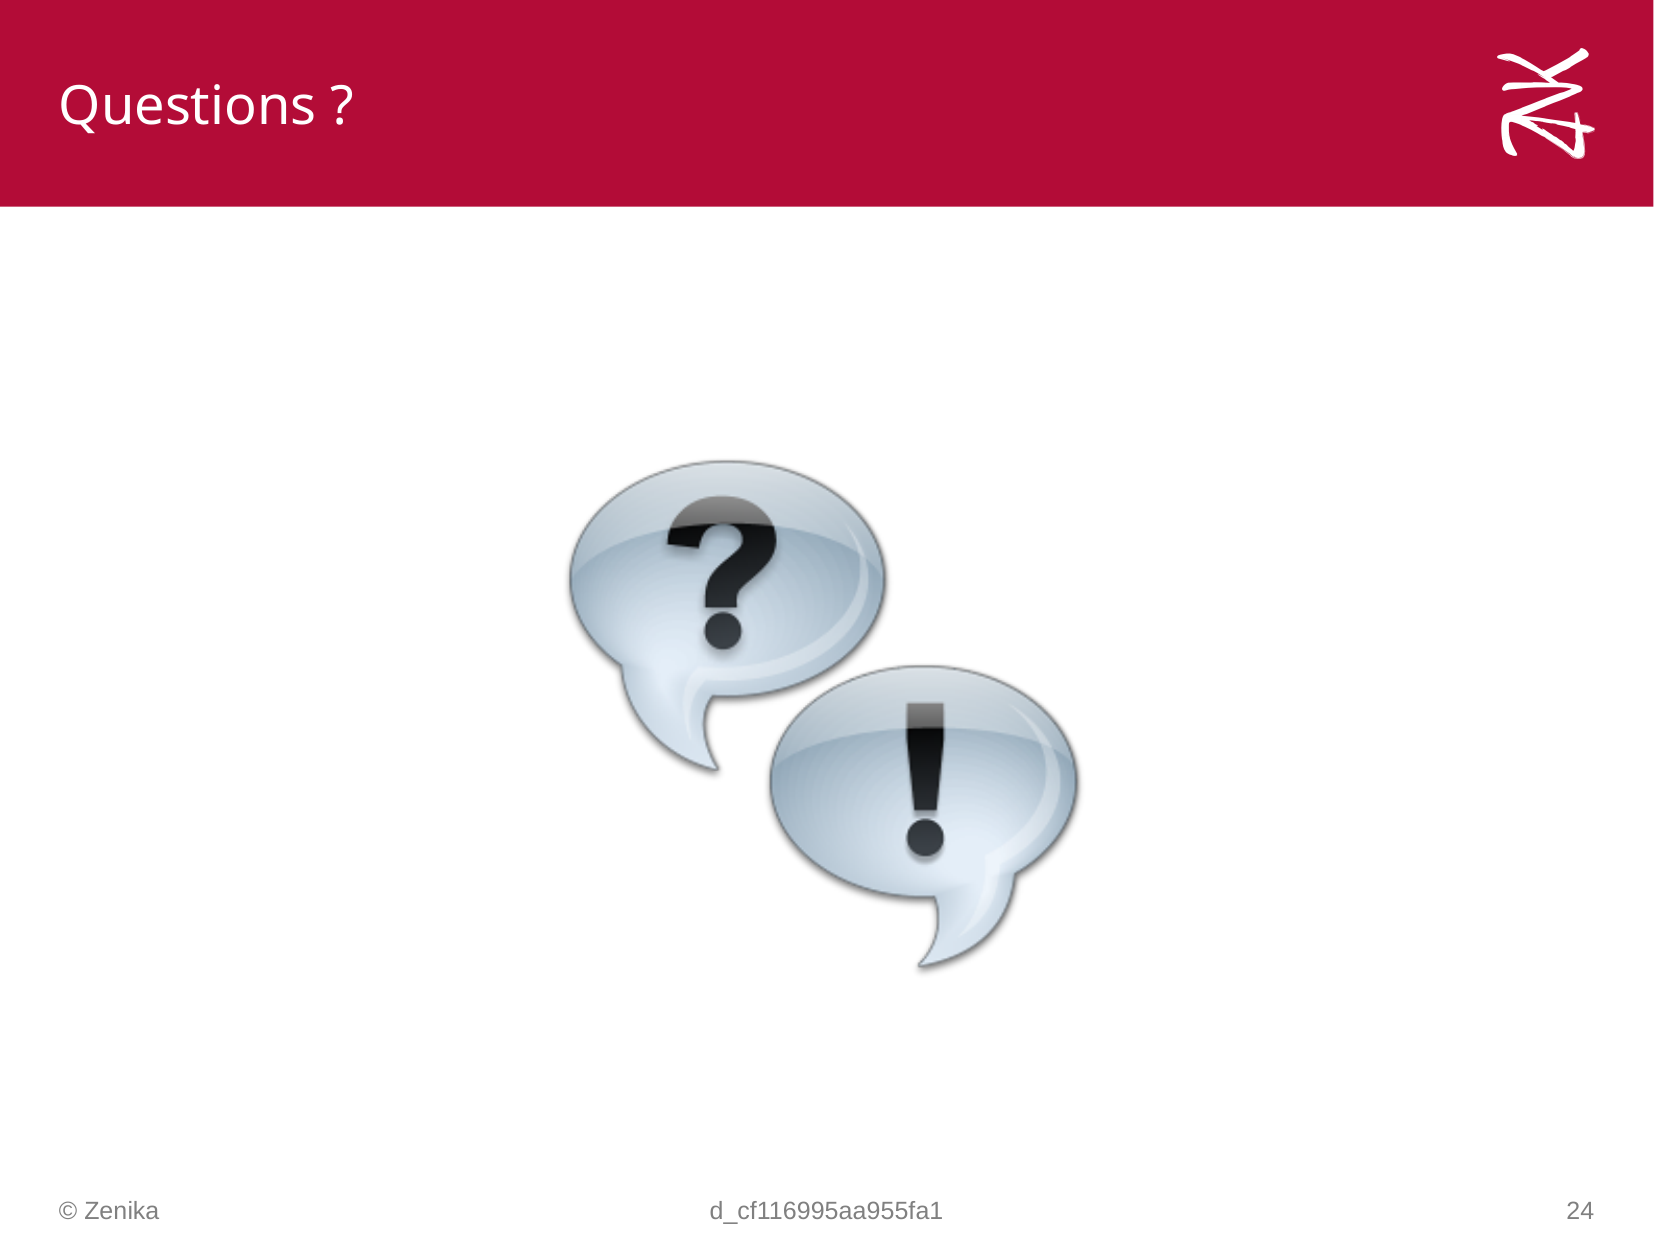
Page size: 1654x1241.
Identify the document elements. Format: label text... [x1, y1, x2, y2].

title Questions ? [59, 29, 1595, 178]
picture [560, 447, 1094, 982]
